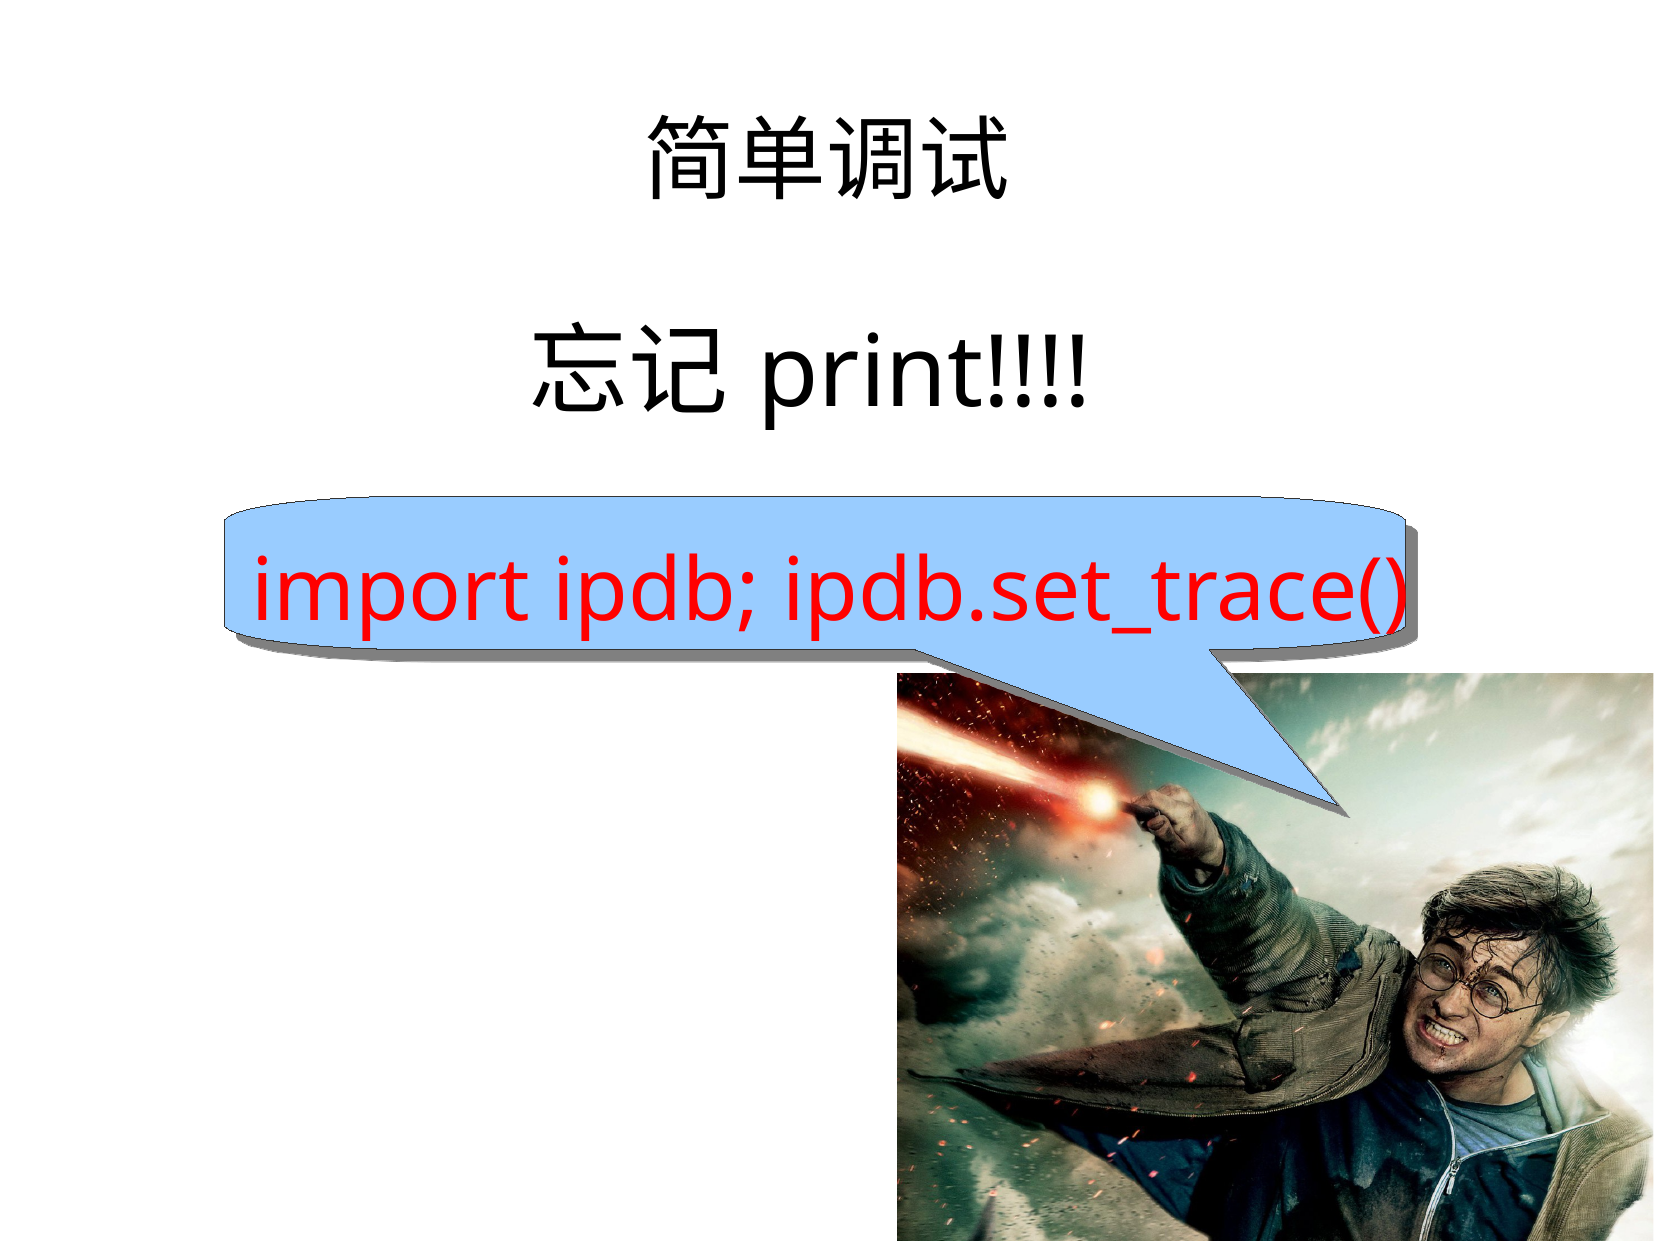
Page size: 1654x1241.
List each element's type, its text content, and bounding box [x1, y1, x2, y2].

picture [897, 673, 1654, 1241]
text_box import ipdb; ipdb.set_trace() [236, 519, 1441, 638]
list 忘记print!!!! [82, 290, 1538, 1010]
text_box [255, 638, 1375, 806]
title 简单调试 [82, 49, 1571, 257]
text_box [224, 496, 1405, 633]
